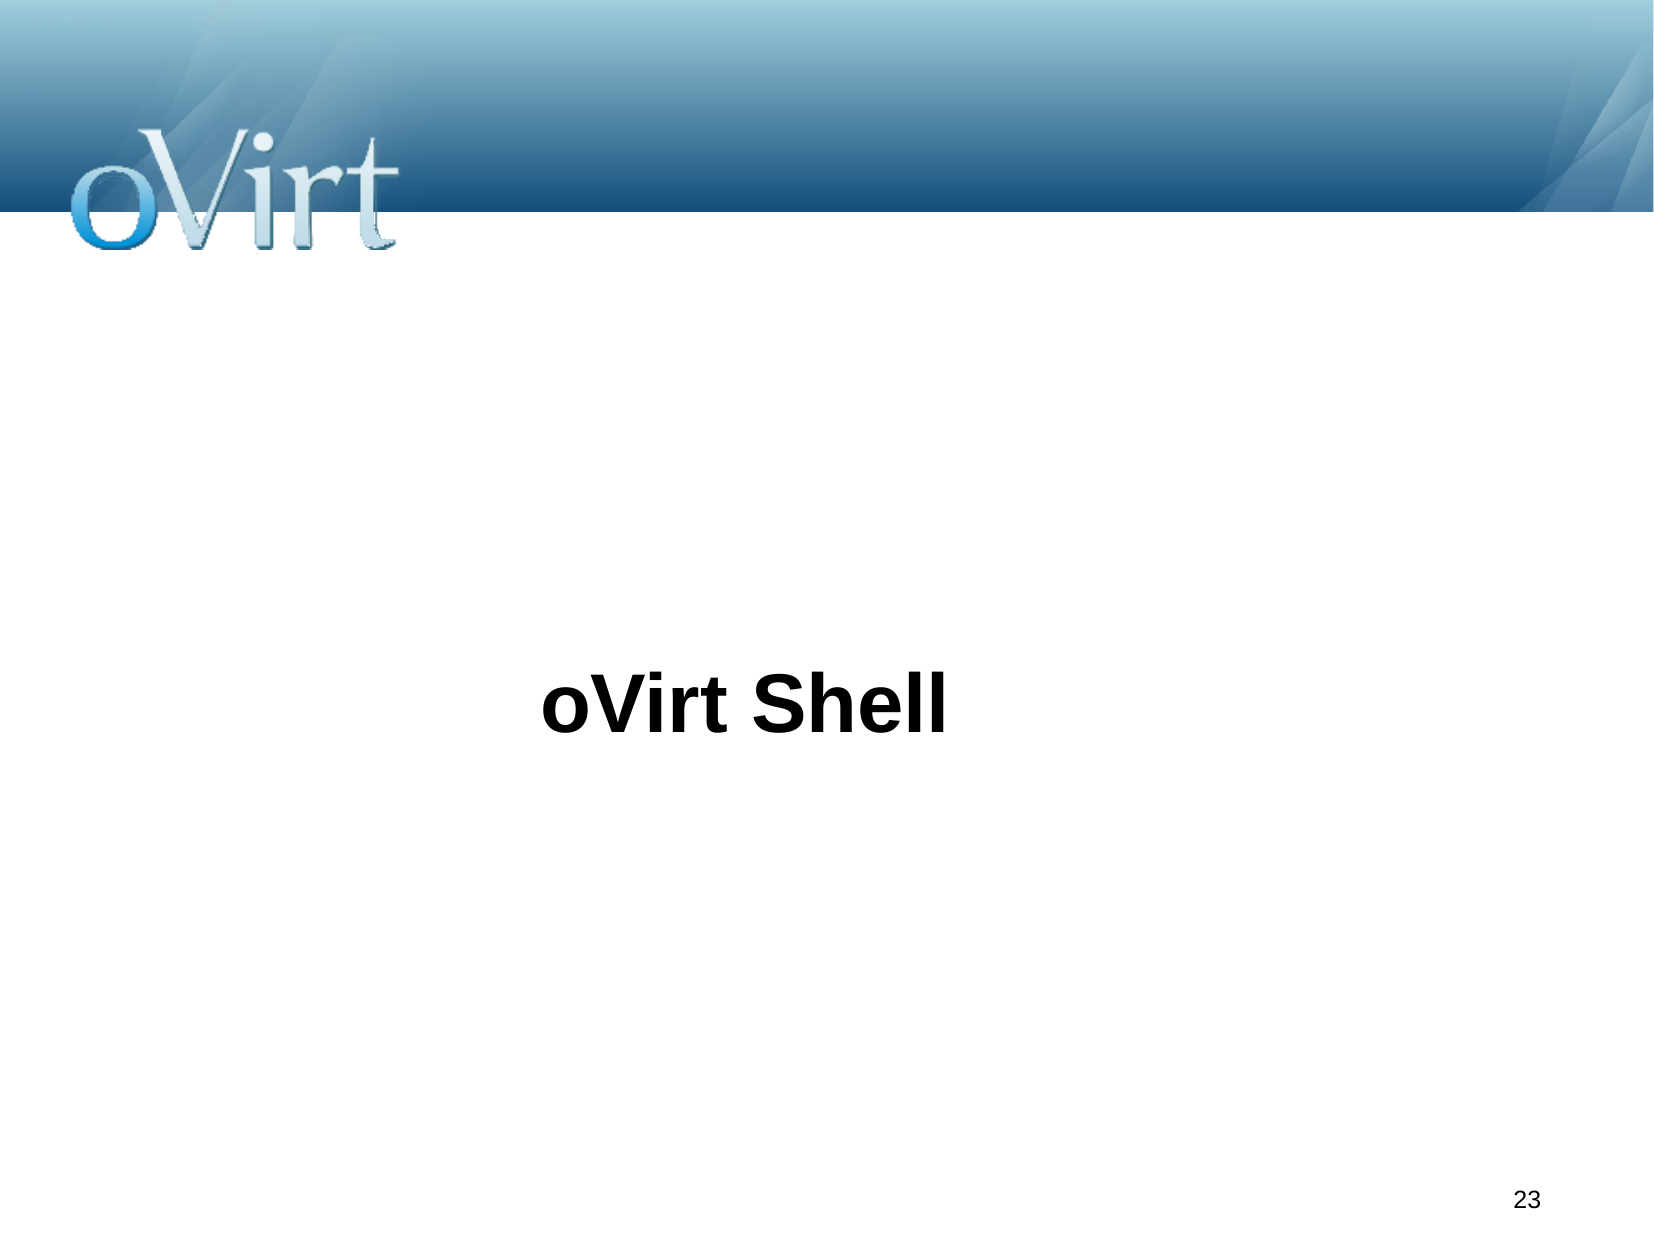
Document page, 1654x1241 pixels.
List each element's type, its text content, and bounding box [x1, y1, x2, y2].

text_box oVirt Shell Command Line Interface [495, 650, 1654, 964]
picture [0, 0, 1654, 250]
